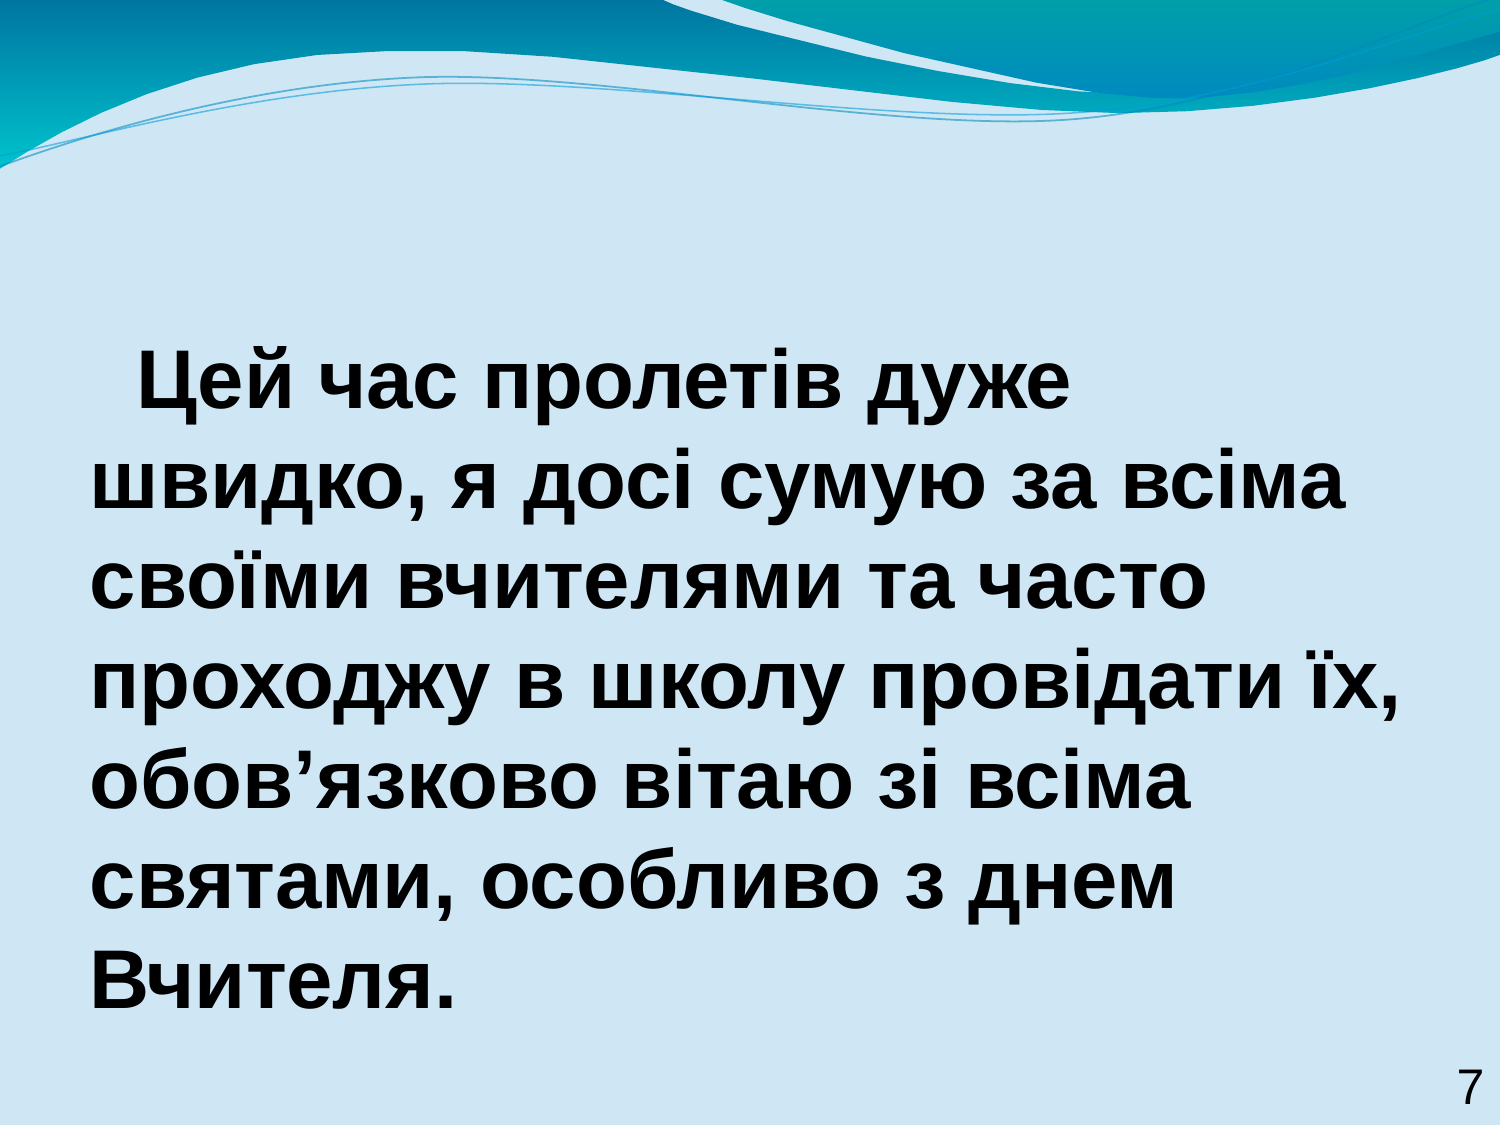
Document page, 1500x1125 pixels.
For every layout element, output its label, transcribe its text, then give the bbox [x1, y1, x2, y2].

title [75, 115, 1425, 303]
slide_number 7 [1440, 1046, 1500, 1125]
list Цей час пролетів дуже швидко, я досі сумую за всіма своїми вчителями та часто проходжу в школу провідати їх, обов’язково вітаю зі всіма святами, особливо з днем Вчителя. [75, 317, 1425, 1038]
